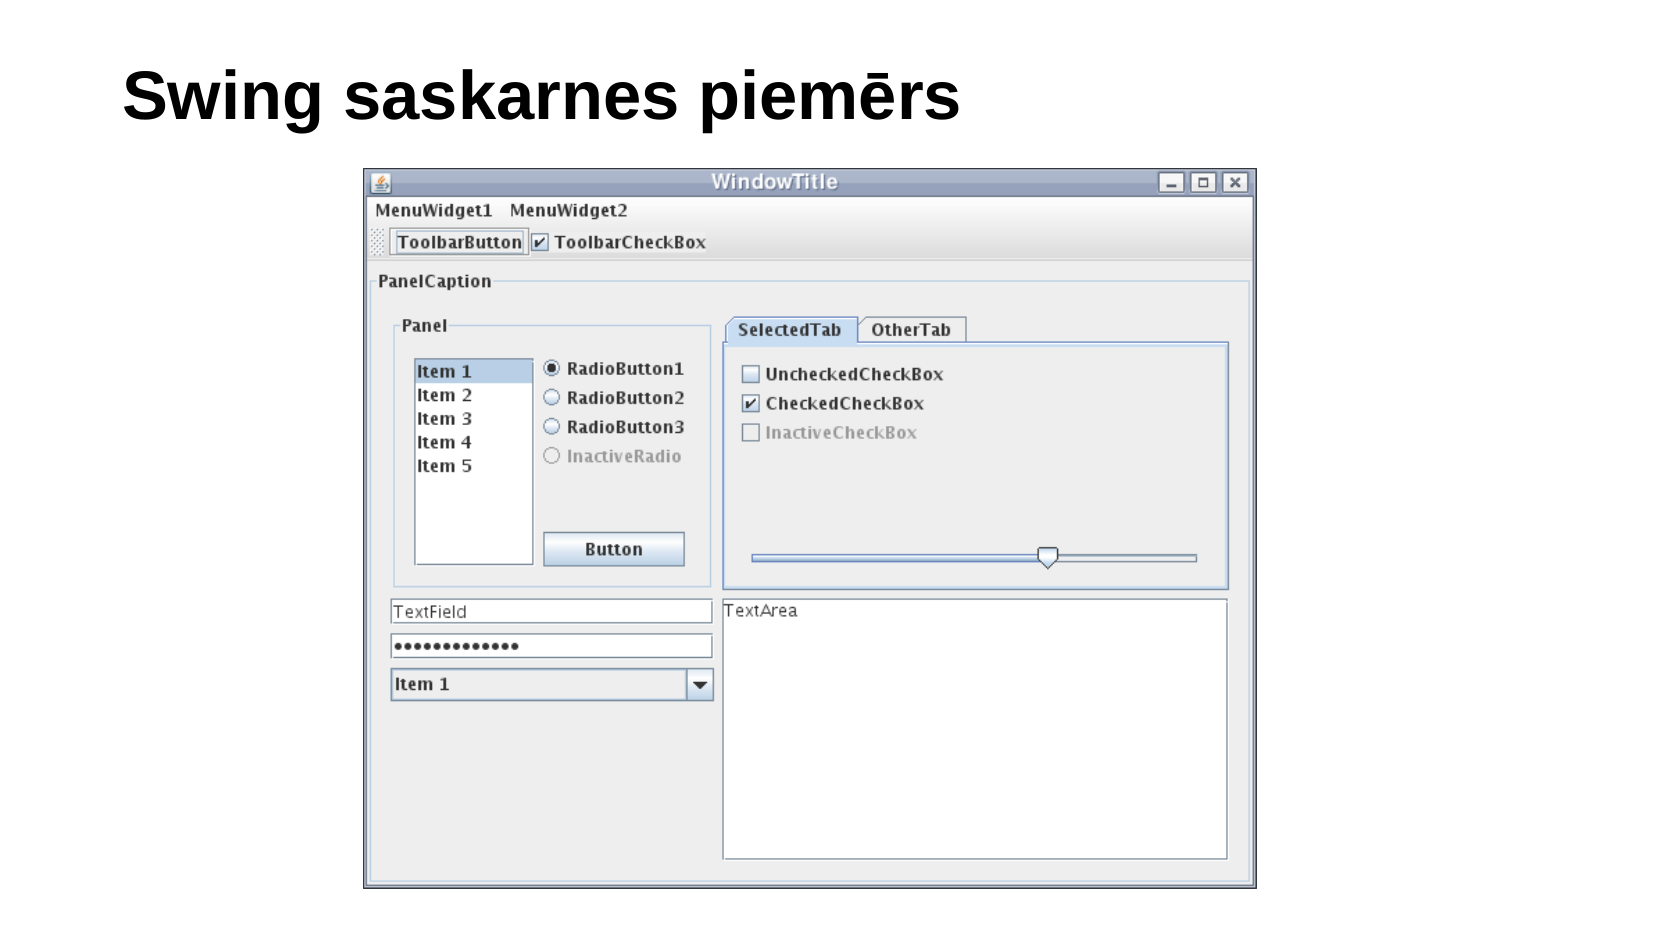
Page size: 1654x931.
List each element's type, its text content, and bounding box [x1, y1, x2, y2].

picture [363, 168, 1257, 889]
title Swing saskarnes piemērs [82, 37, 1571, 147]
